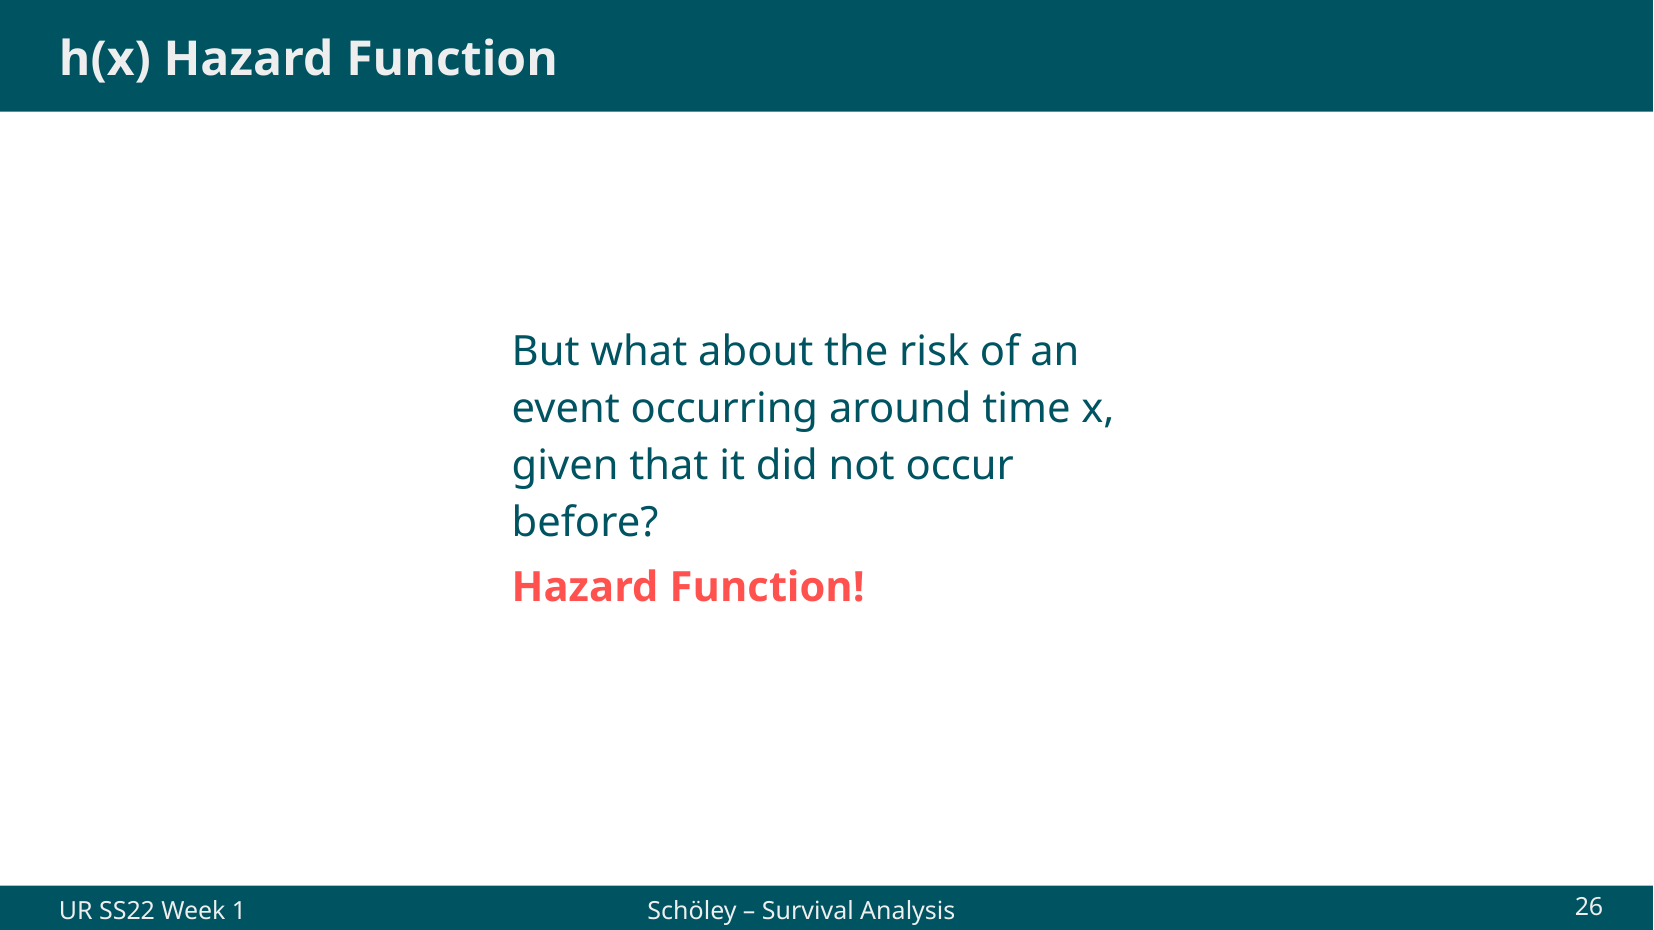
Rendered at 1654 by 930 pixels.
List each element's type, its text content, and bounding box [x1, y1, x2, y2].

title h(x) Hazard Function [58, 0, 1594, 117]
text_box But what about the risk of an event occurring around time x, given that it did not occur before? [496, 313, 1142, 524]
text_box Hazard Function! [496, 549, 1142, 697]
